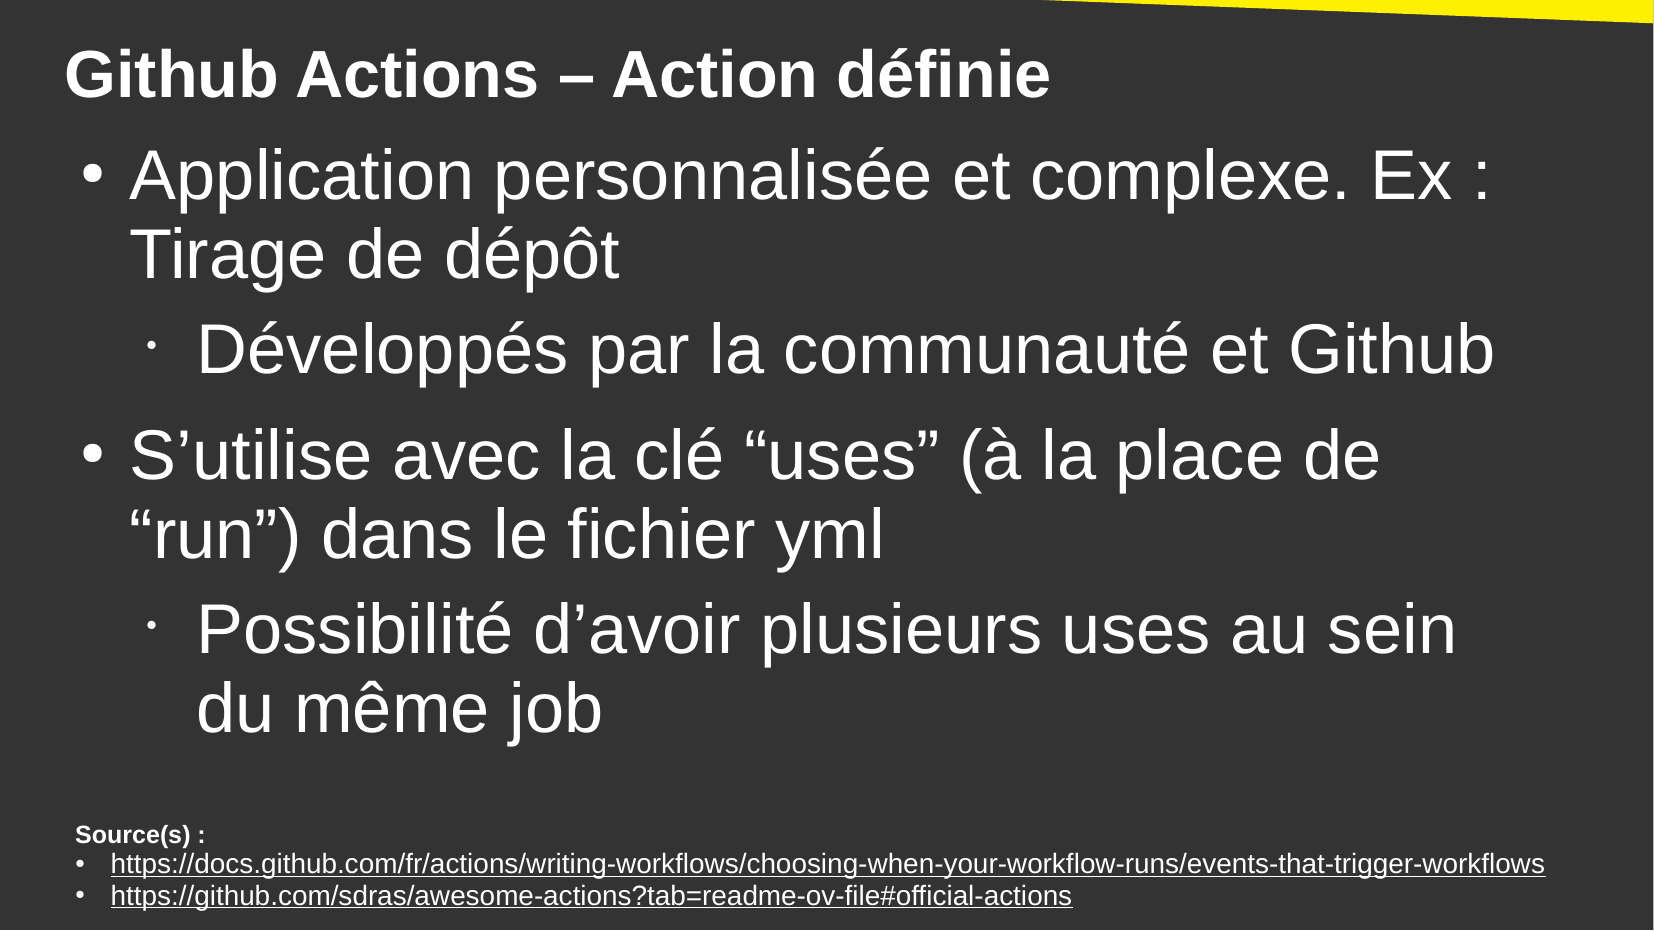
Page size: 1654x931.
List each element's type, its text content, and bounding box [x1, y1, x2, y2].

text_box Source(s) : https://docs.github.com/fr/actions/writing-workflows/choosing-when-your-workflow-runs/events-that-trigger-workflows https://github.com/sdras/awesome-actions?tab=readme-ov-file#official-actions [60, 812, 1607, 919]
title Github Actions – Action définie [64, 37, 1424, 113]
list Application personnalisée et complexe. Ex : Tirage de dépôt Développés par la communauté et Github S’utilise avec la clé “uses” (à la place de “run”) dans le fichier yml Possibilité d’avoir plusieurs uses au sein du même job [63, 135, 1542, 756]
text_box [1042, 0, 1654, 24]
